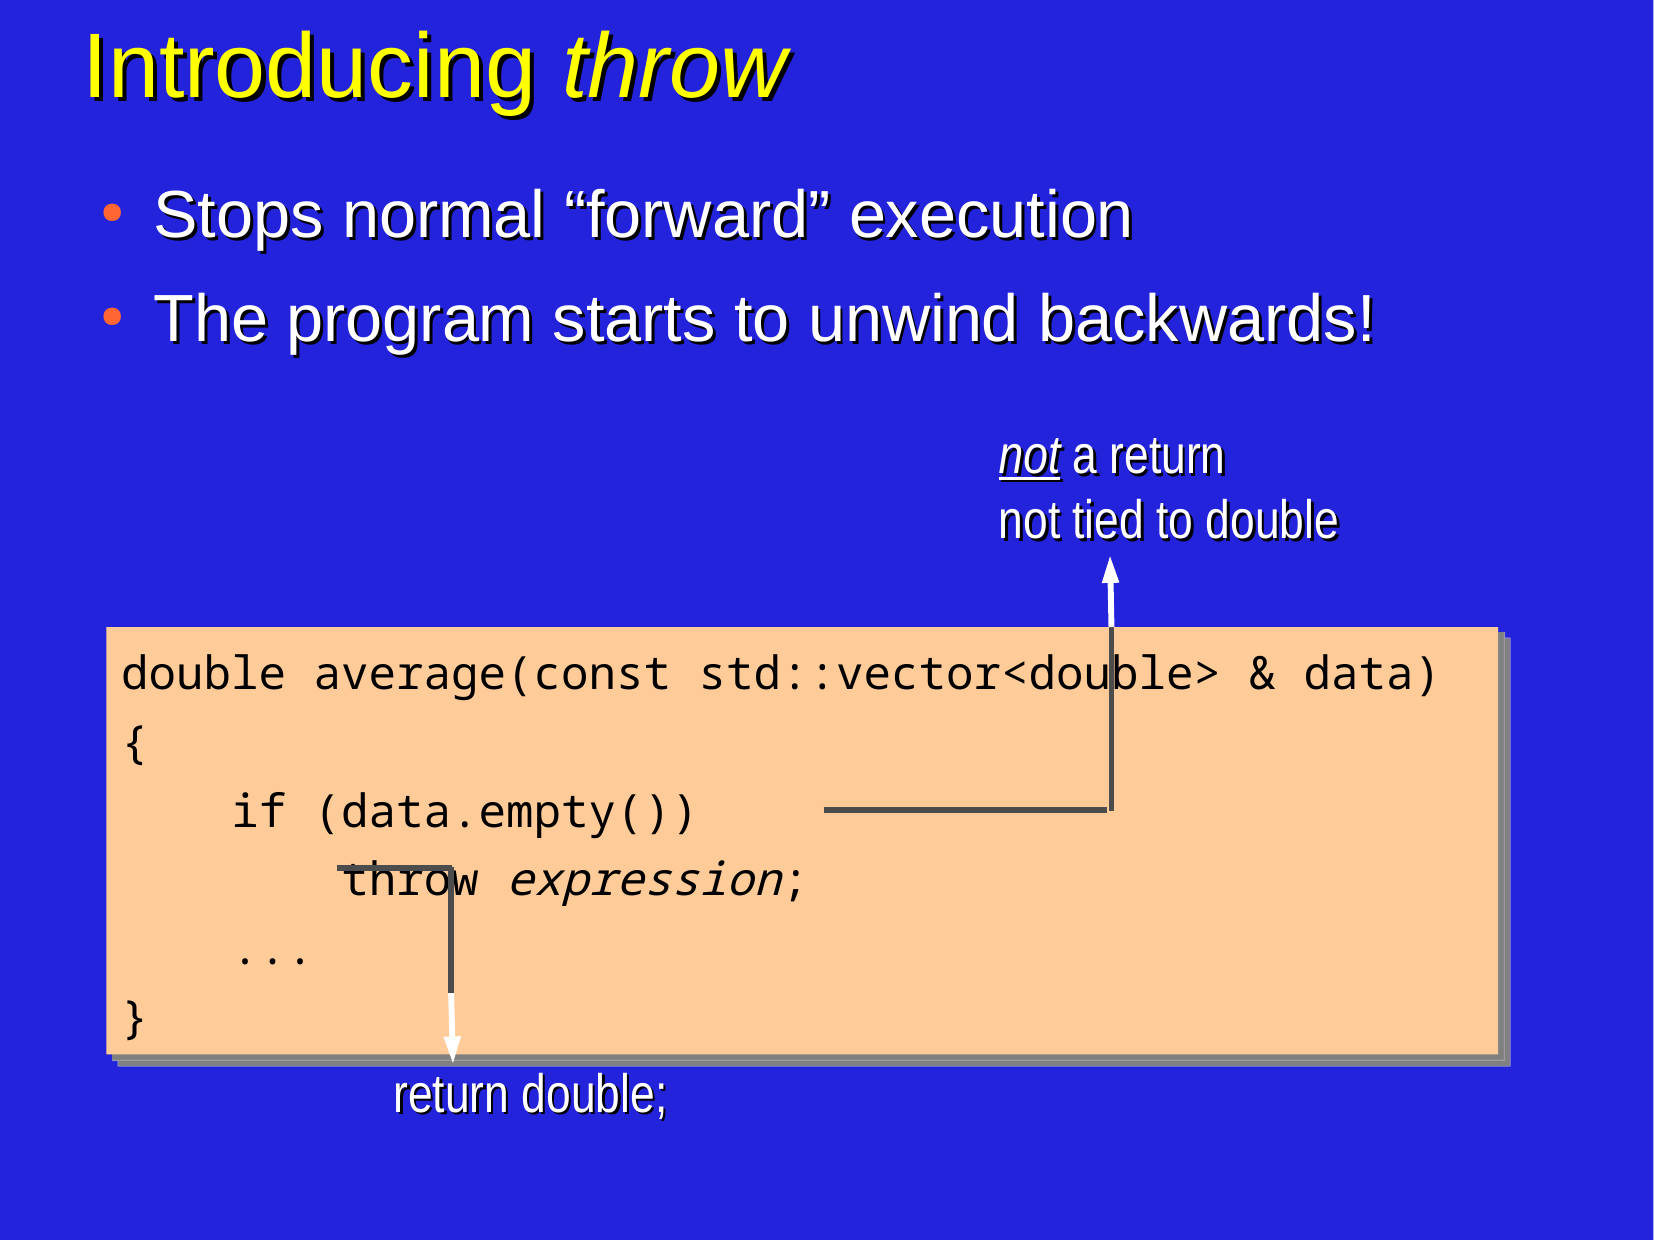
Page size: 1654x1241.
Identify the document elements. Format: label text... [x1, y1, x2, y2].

list Stops normal “forward” execution The program starts to unwind backwards! [82, 177, 1571, 1182]
title Introducing throw [82, 2, 1571, 130]
text_box not a return not tied to double [984, 411, 1464, 558]
text_box double average(const std::vector<double> & data) { if (data.empty()) throw expression; ... } [106, 627, 1499, 1055]
text_box return double; [378, 1050, 734, 1131]
